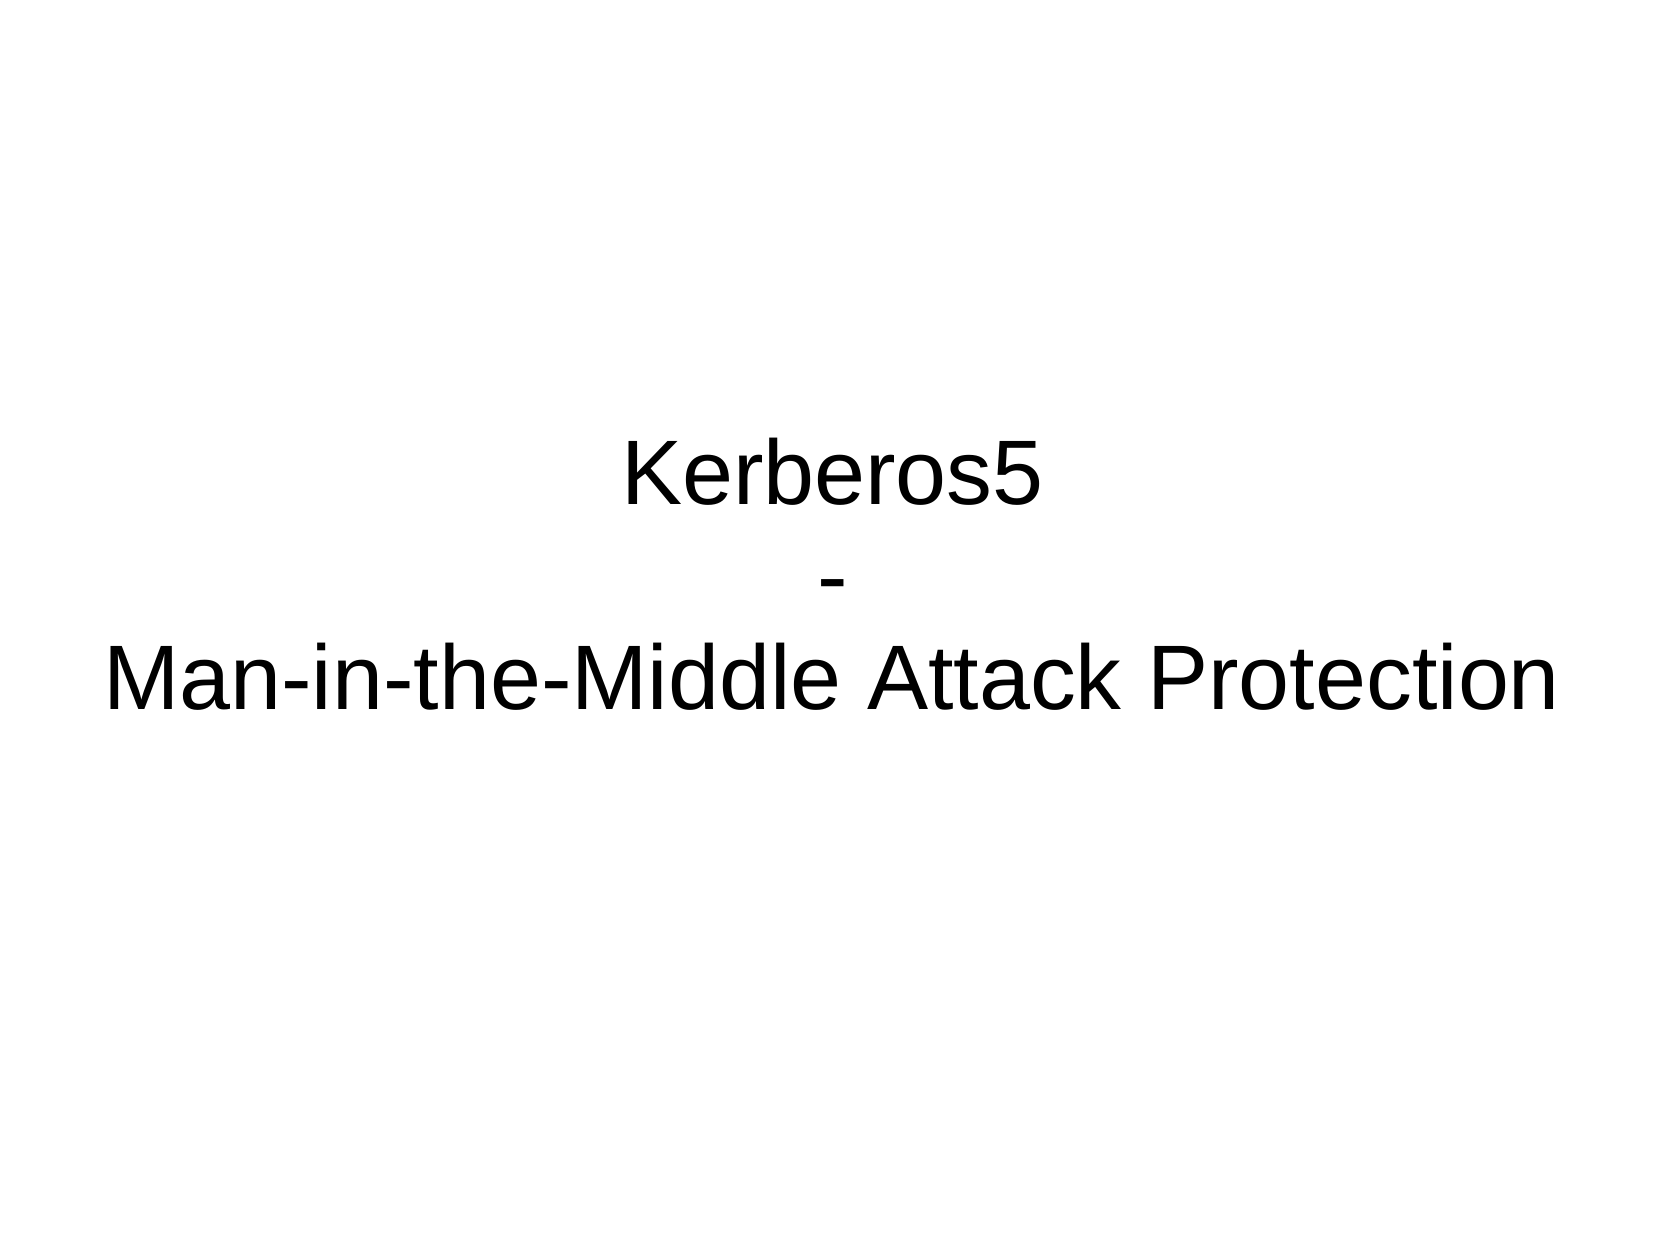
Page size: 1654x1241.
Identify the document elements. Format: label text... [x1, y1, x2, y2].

title Kerberos5 - Man-in-the-Middle Attack Protection [88, 421, 1577, 730]
